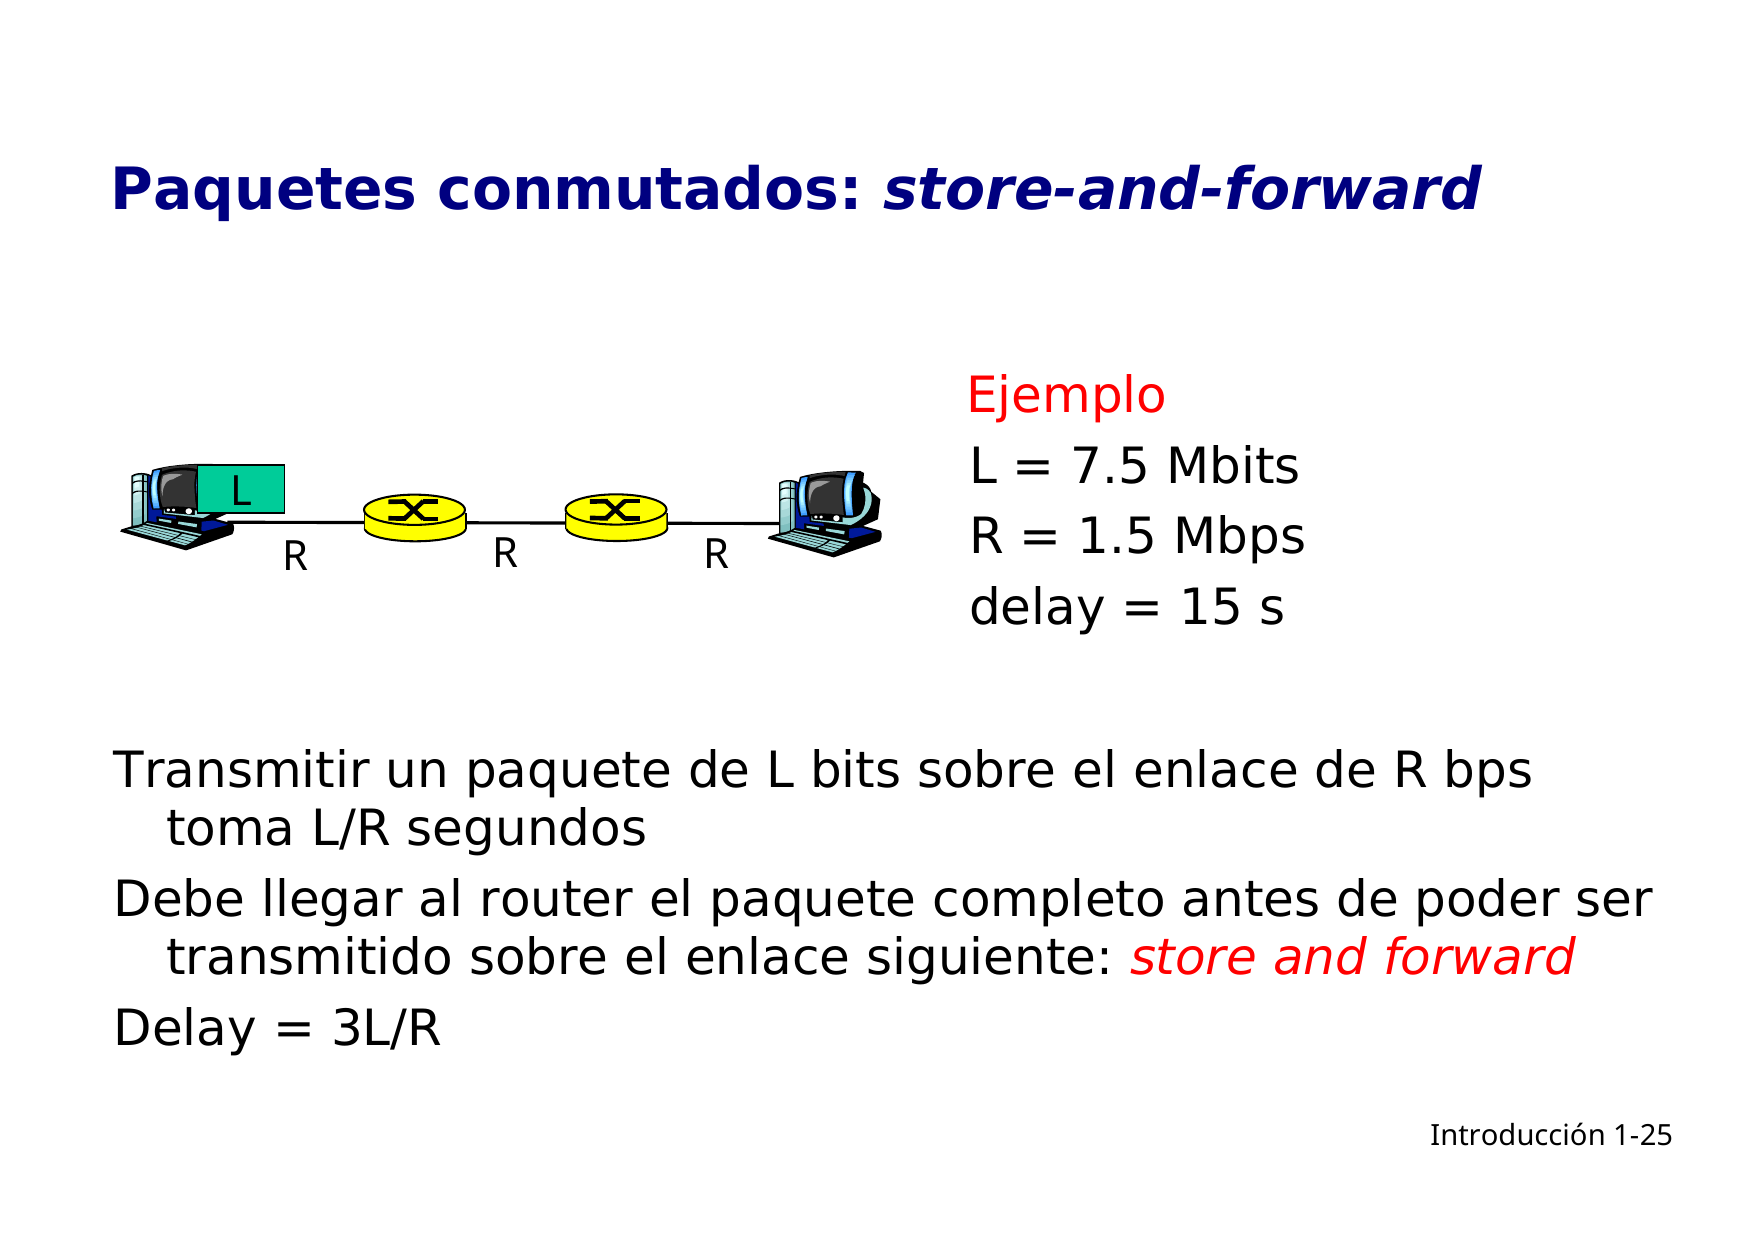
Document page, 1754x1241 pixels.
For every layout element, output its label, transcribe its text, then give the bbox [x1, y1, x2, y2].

text_box [364, 494, 466, 542]
picture [767, 470, 884, 558]
picture [120, 462, 236, 551]
list Ejemplo L = 7.5 Mbits R = 1.5 Mbps delay = 15 s [951, 358, 1634, 655]
text_box [565, 494, 668, 542]
list Transmitir un paquete de L bits sobre el enlace de R bps toma L/R segundos Debe llegar al router el paquete completo antes de poder ser transmitido sobre el enlace siguiente: store and forward Delay = 3L/R [96, 733, 1672, 1124]
text_box L [197, 465, 285, 514]
text_box R [477, 515, 533, 589]
text_box R [267, 518, 323, 591]
title Paquetes conmutados: store-and-forward [96, 74, 1672, 305]
text_box R [688, 516, 745, 590]
